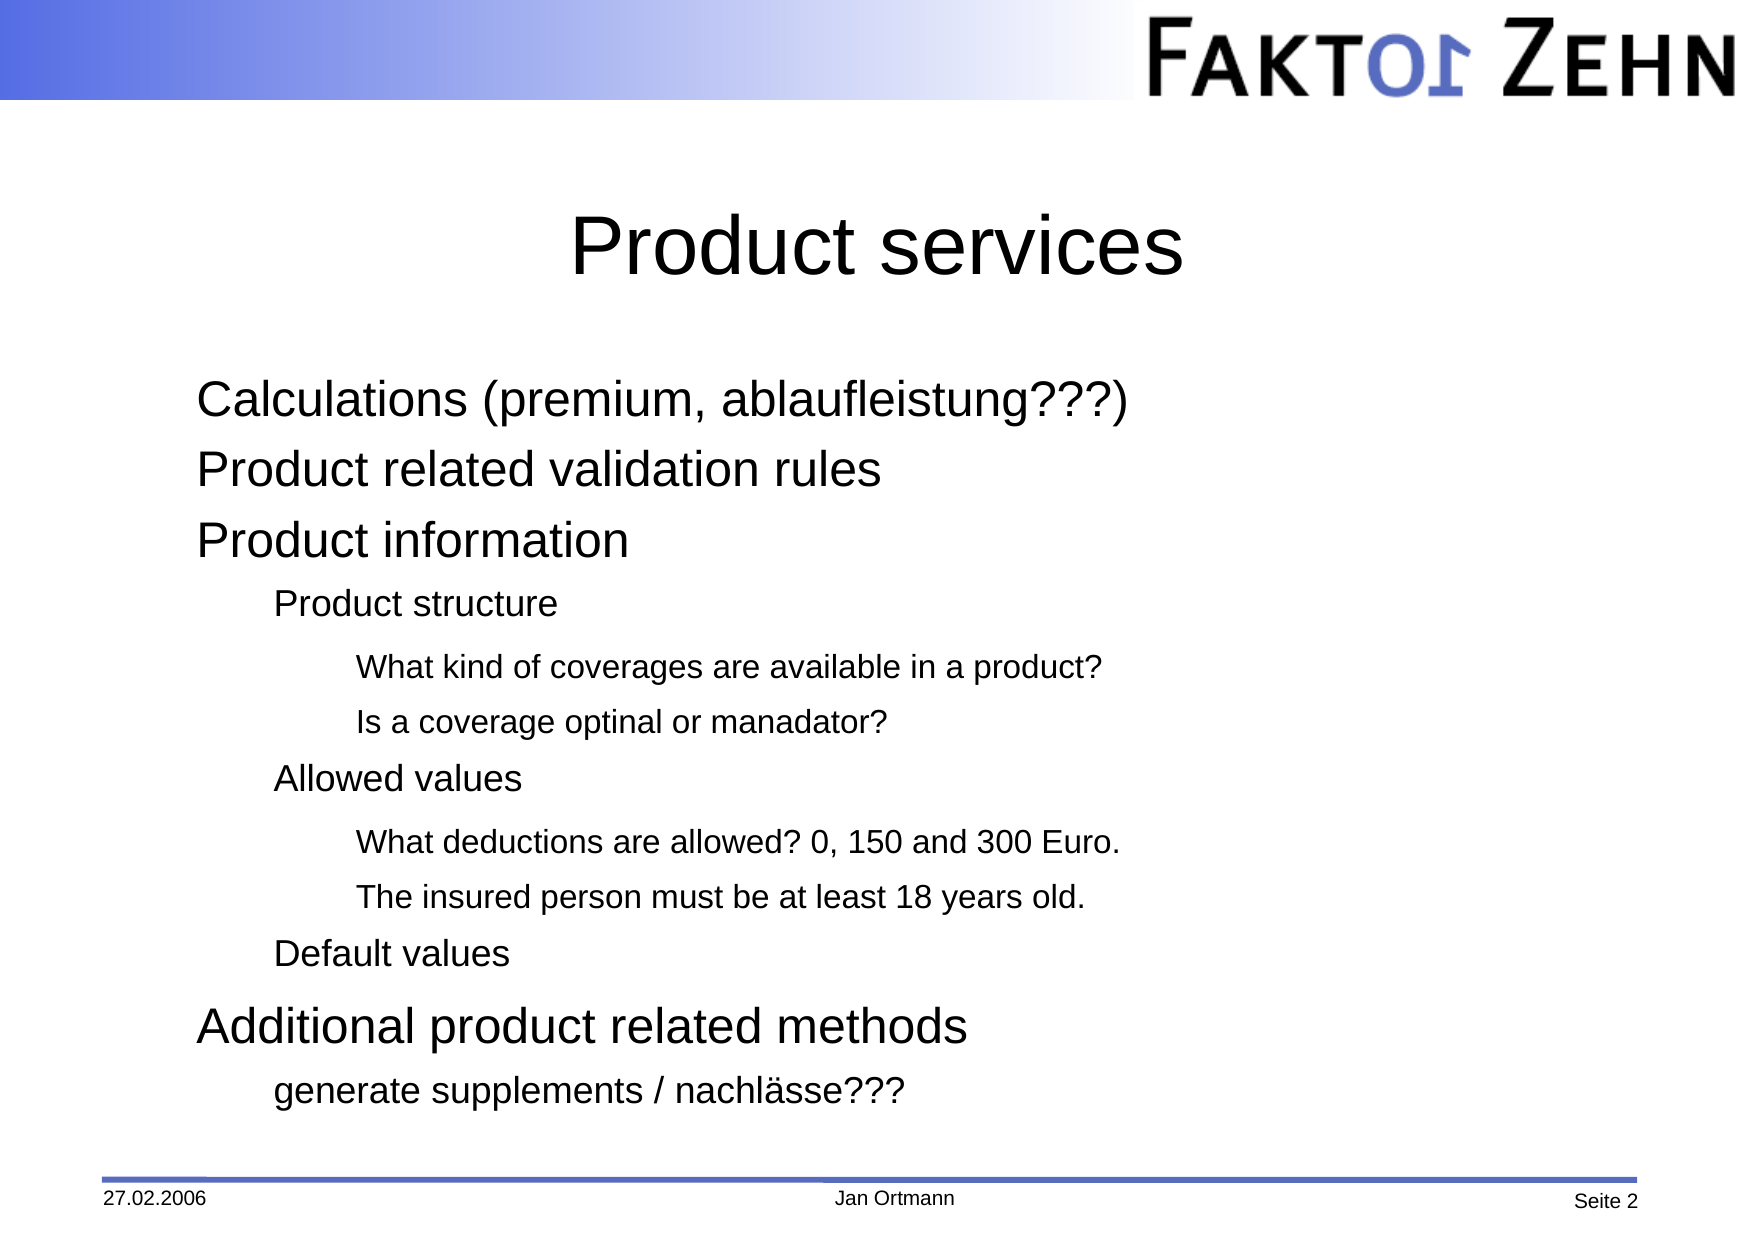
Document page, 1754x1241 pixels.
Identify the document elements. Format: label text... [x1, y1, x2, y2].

list Calculations (premium, ablaufleistung???) Product related validation rules Product information Product structure What kind of coverages are available in a product? Is a coverage optinal or manadator? Allowed values What deductions are allowed? 0, 150 and 300 Euro. The insured person must be at least 18 years old. Default values Additional product related methods generate supplements / nachlässe??? [179, 371, 1576, 1152]
picture [1133, 2, 1749, 105]
title Product services [179, 142, 1576, 349]
